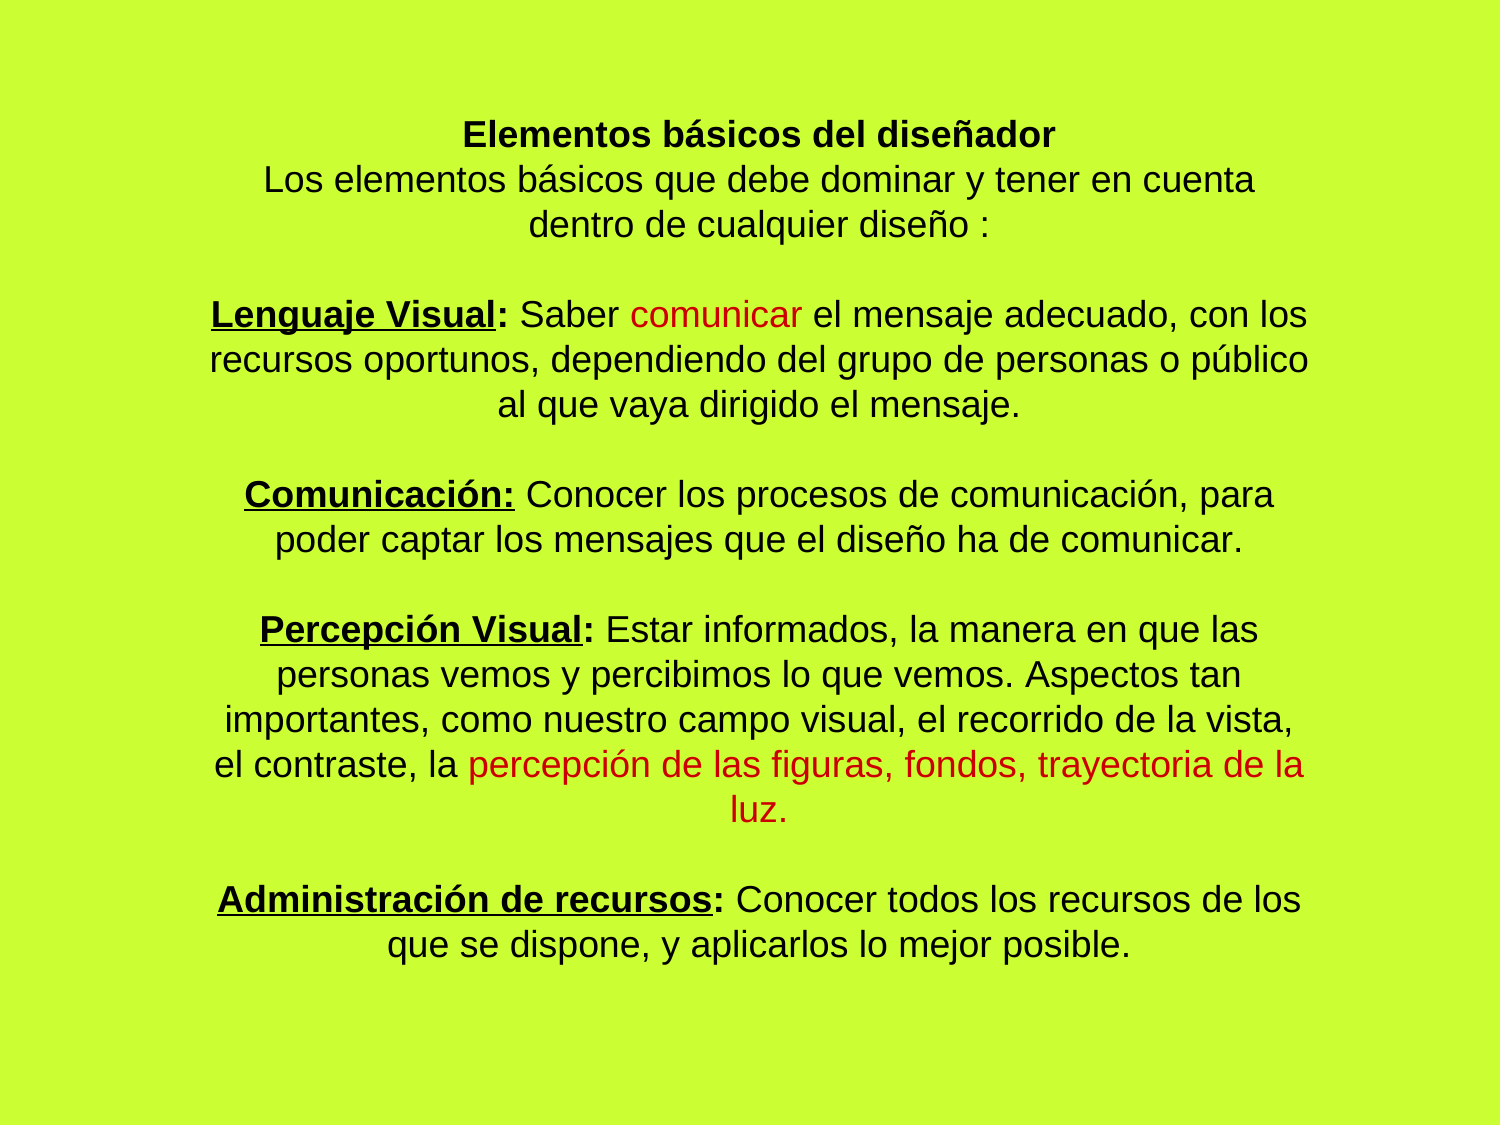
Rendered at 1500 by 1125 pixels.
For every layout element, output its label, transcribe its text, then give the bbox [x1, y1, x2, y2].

text_box Elementos básicos del diseñador Los elementos básicos que debe dominar y tener en cuenta dentro de cualquier diseño : Lenguaje Visual: Saber comunicar el mensaje adecuado, con los recursos oportunos, dependiendo del grupo de personas o público al que vaya dirigido el mensaje. Comunicación: Conocer los procesos de comunicación, para poder captar los mensajes que el diseño ha de comunicar. Percepción Visual: Estar informados, la manera en que las personas vemos y percibimos lo que vemos. Aspectos tan importantes, como nuestro campo visual, el recorrido de la vista, el contraste, la percepción de las figuras, fondos, trayectoria de la luz. Administración de recursos: Conocer todos los recursos de los que se dispone, y aplicarlos lo mejor posible. [194, 102, 1324, 1018]
